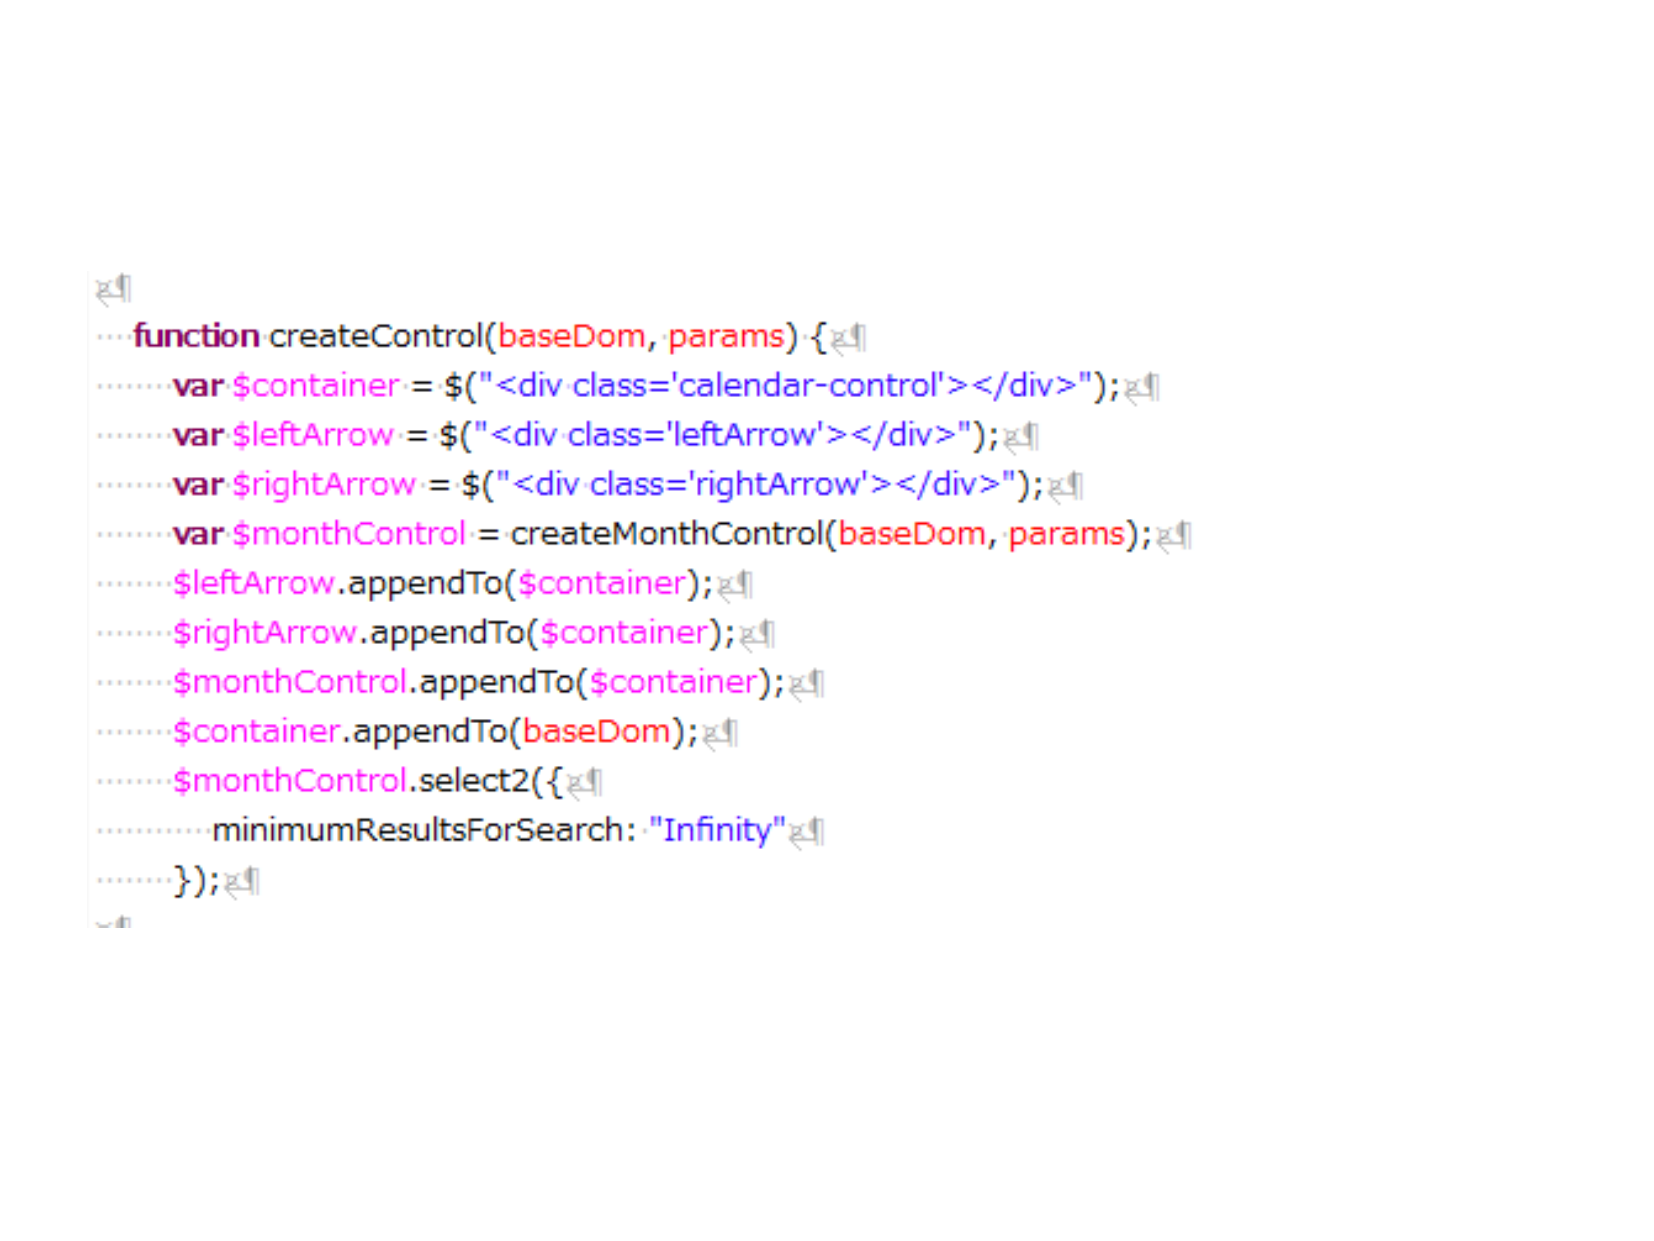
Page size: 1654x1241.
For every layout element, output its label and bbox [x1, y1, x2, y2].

picture [87, 271, 1394, 928]
